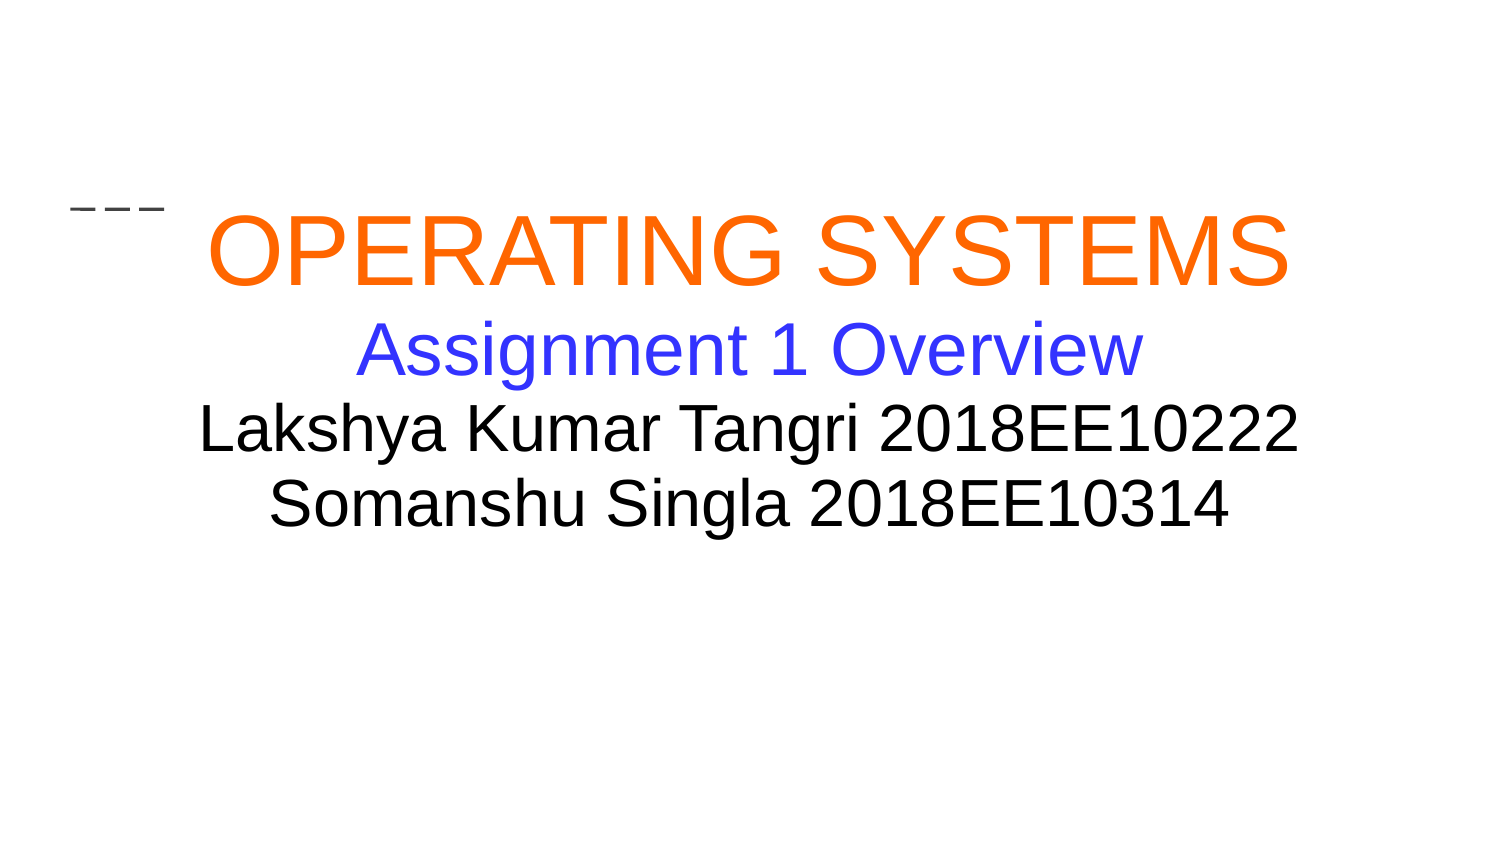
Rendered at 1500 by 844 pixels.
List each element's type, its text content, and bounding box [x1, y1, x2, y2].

subtitle OPERATING SYSTEMS Assignment 1 Overview Lakshya Kumar Tangri 2018EE10222 Somanshu Singla 2018EE10314 [51, 61, 1449, 750]
